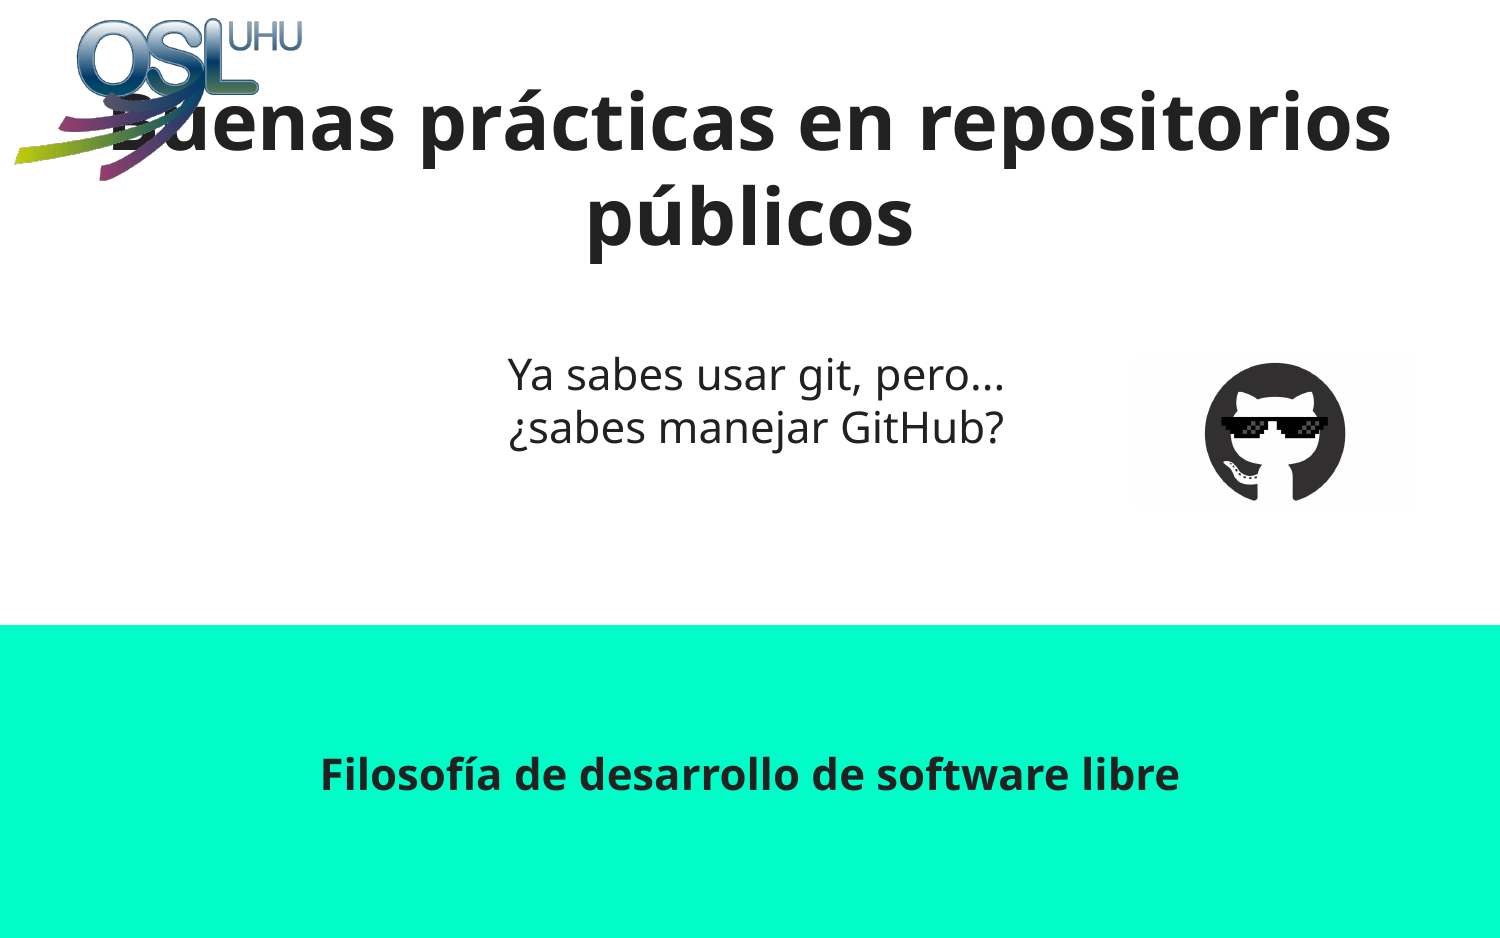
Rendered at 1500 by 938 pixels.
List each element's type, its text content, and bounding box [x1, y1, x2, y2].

picture [14, 18, 313, 181]
subtitle Filosofía de desarrollo de software libre [51, 709, 1449, 838]
text_box Ya sabes usar git, pero... ¿sabes manejar GitHub? [364, 332, 1150, 529]
picture [1134, 357, 1416, 506]
title Buenas prácticas en repositorios públicos [51, 0, 1449, 333]
